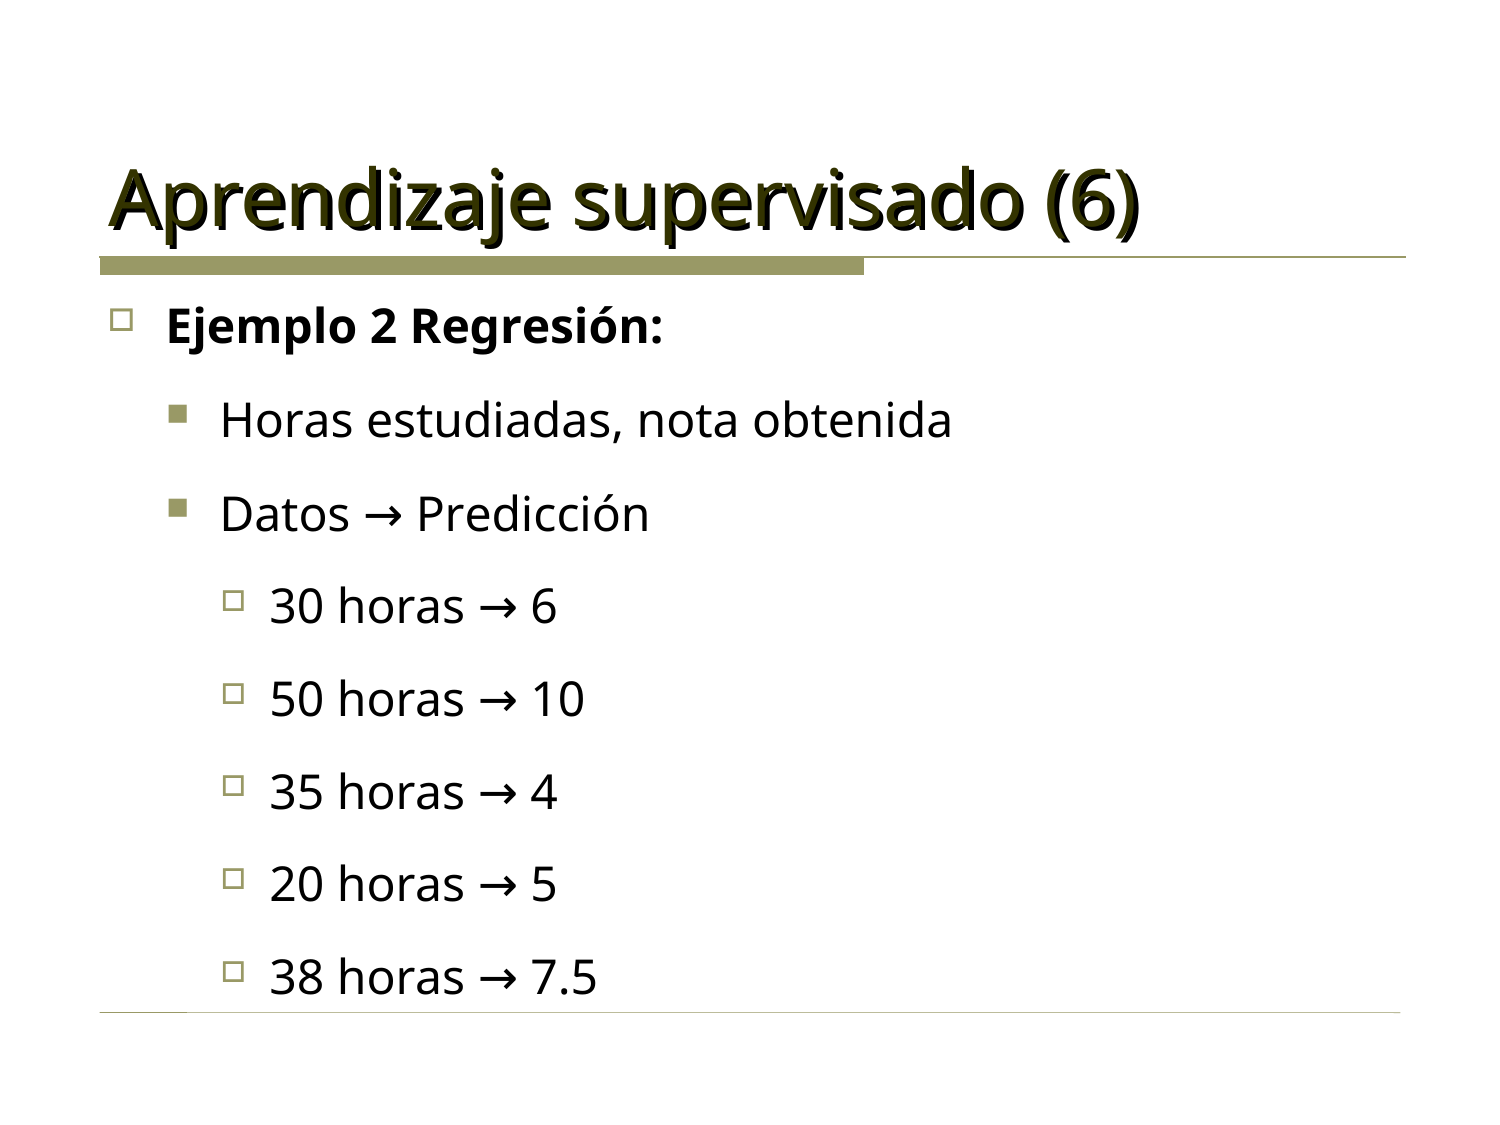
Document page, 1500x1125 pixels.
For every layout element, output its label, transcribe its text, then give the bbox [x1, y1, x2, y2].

list Ejemplo 2 Regresión: Horas estudiadas, nota obtenida Datos → Predicción 30 horas → 6 50 horas → 10 35 horas → 4 20 horas → 5 38 horas → 7.5 [92, 287, 1353, 1013]
title Aprendizaje supervisado (6) [94, 50, 1407, 250]
